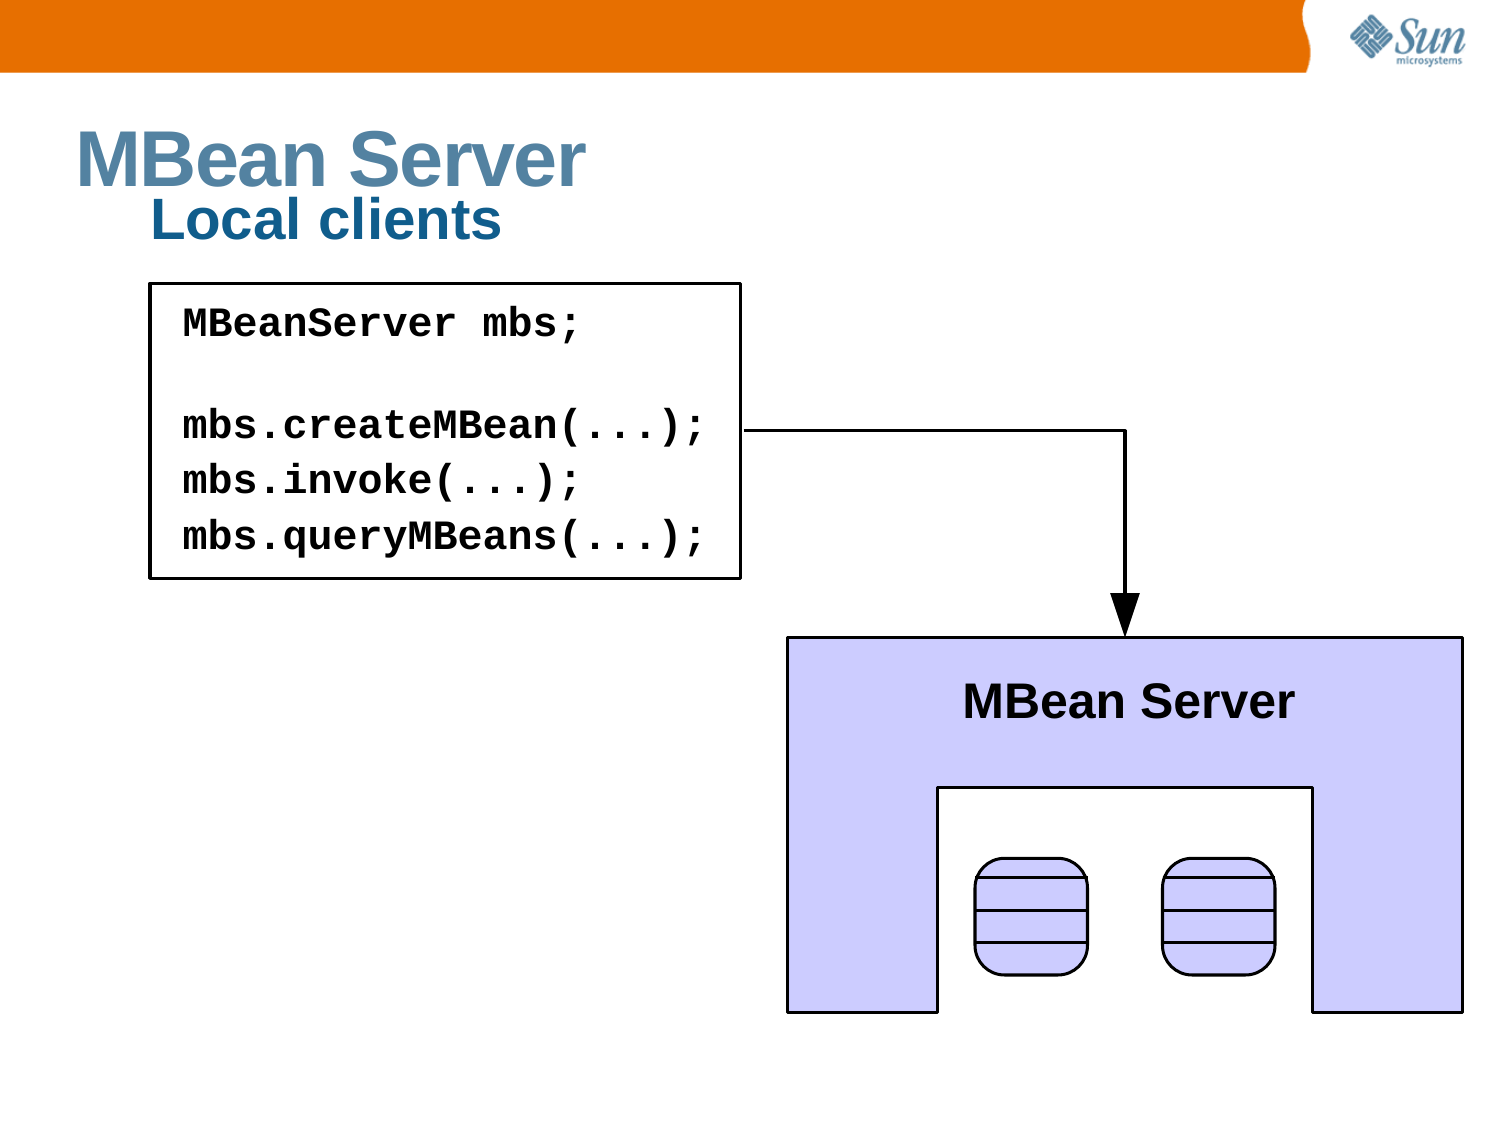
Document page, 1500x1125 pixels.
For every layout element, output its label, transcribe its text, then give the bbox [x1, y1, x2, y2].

text_box [1165, 858, 1273, 876]
text_box [787, 637, 1463, 1013]
text_box [1162, 879, 1276, 976]
title MBean Server [75, 122, 1438, 228]
text_box [975, 879, 1088, 909]
text_box MBean Server [962, 680, 1296, 740]
text_box MBeanServer mbs; mbs.createMBean(...); mbs.invoke(...); mbs.queryMBeans(...); [150, 283, 741, 579]
text_box Local clients [150, 187, 1426, 277]
text_box [975, 944, 1088, 976]
text_box [975, 912, 1088, 941]
picture [0, 0, 1500, 75]
text_box [977, 858, 1085, 876]
